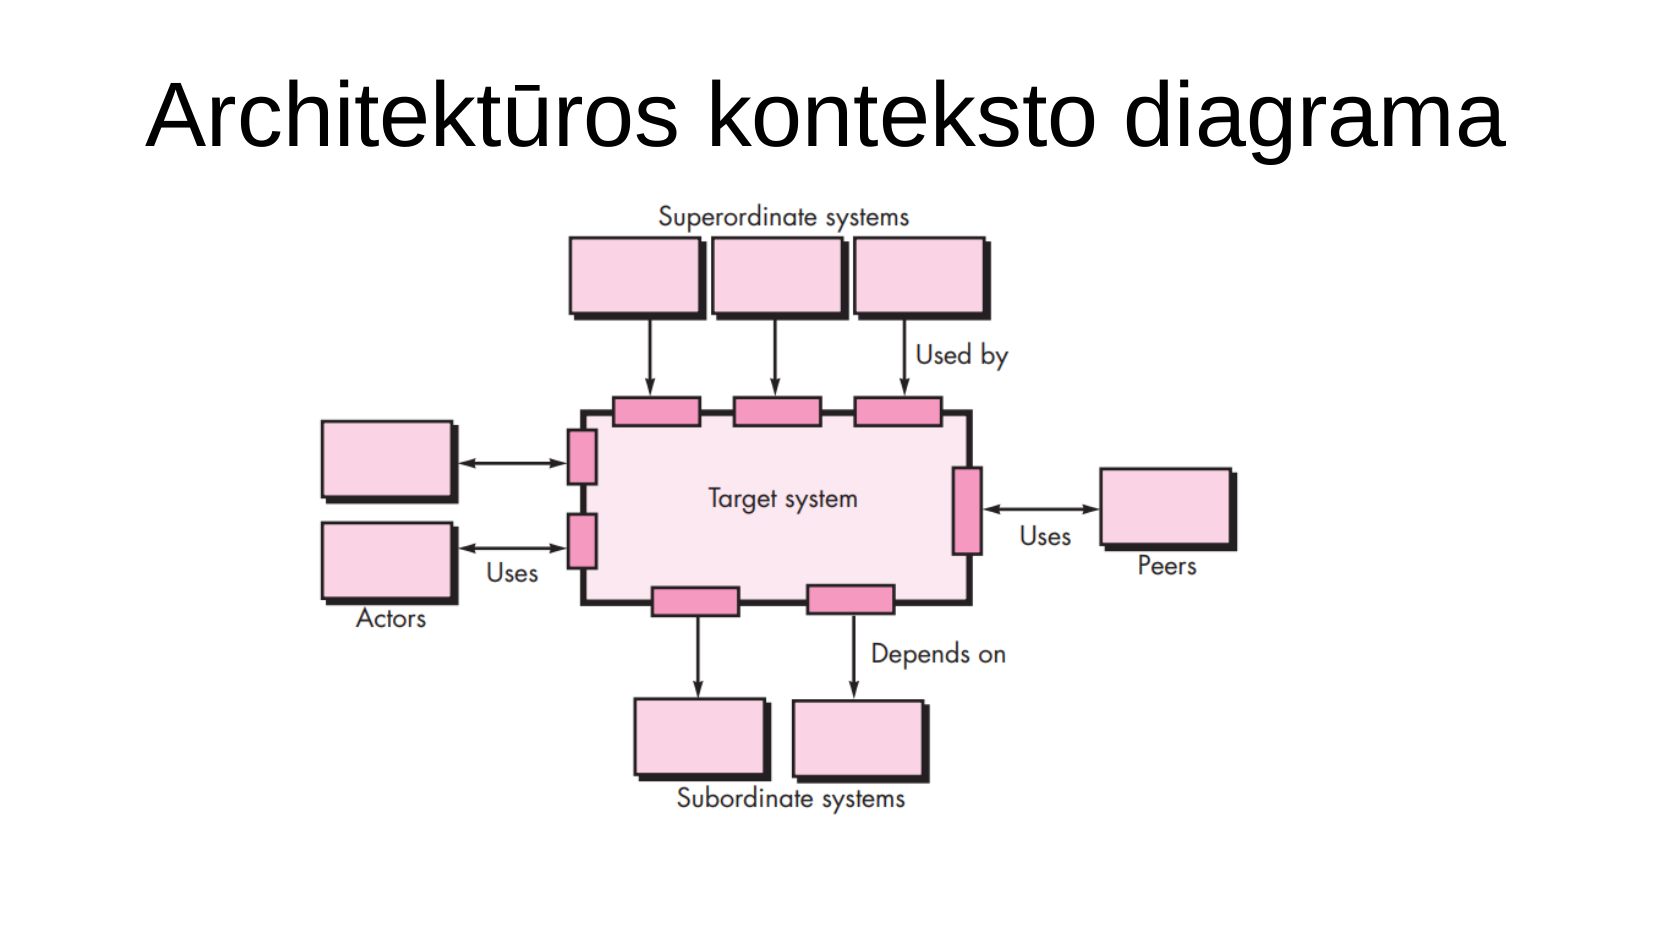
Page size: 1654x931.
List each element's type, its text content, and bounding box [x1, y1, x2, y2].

title Architektūros konteksto diagrama [82, 37, 1571, 193]
picture [255, 179, 1351, 883]
